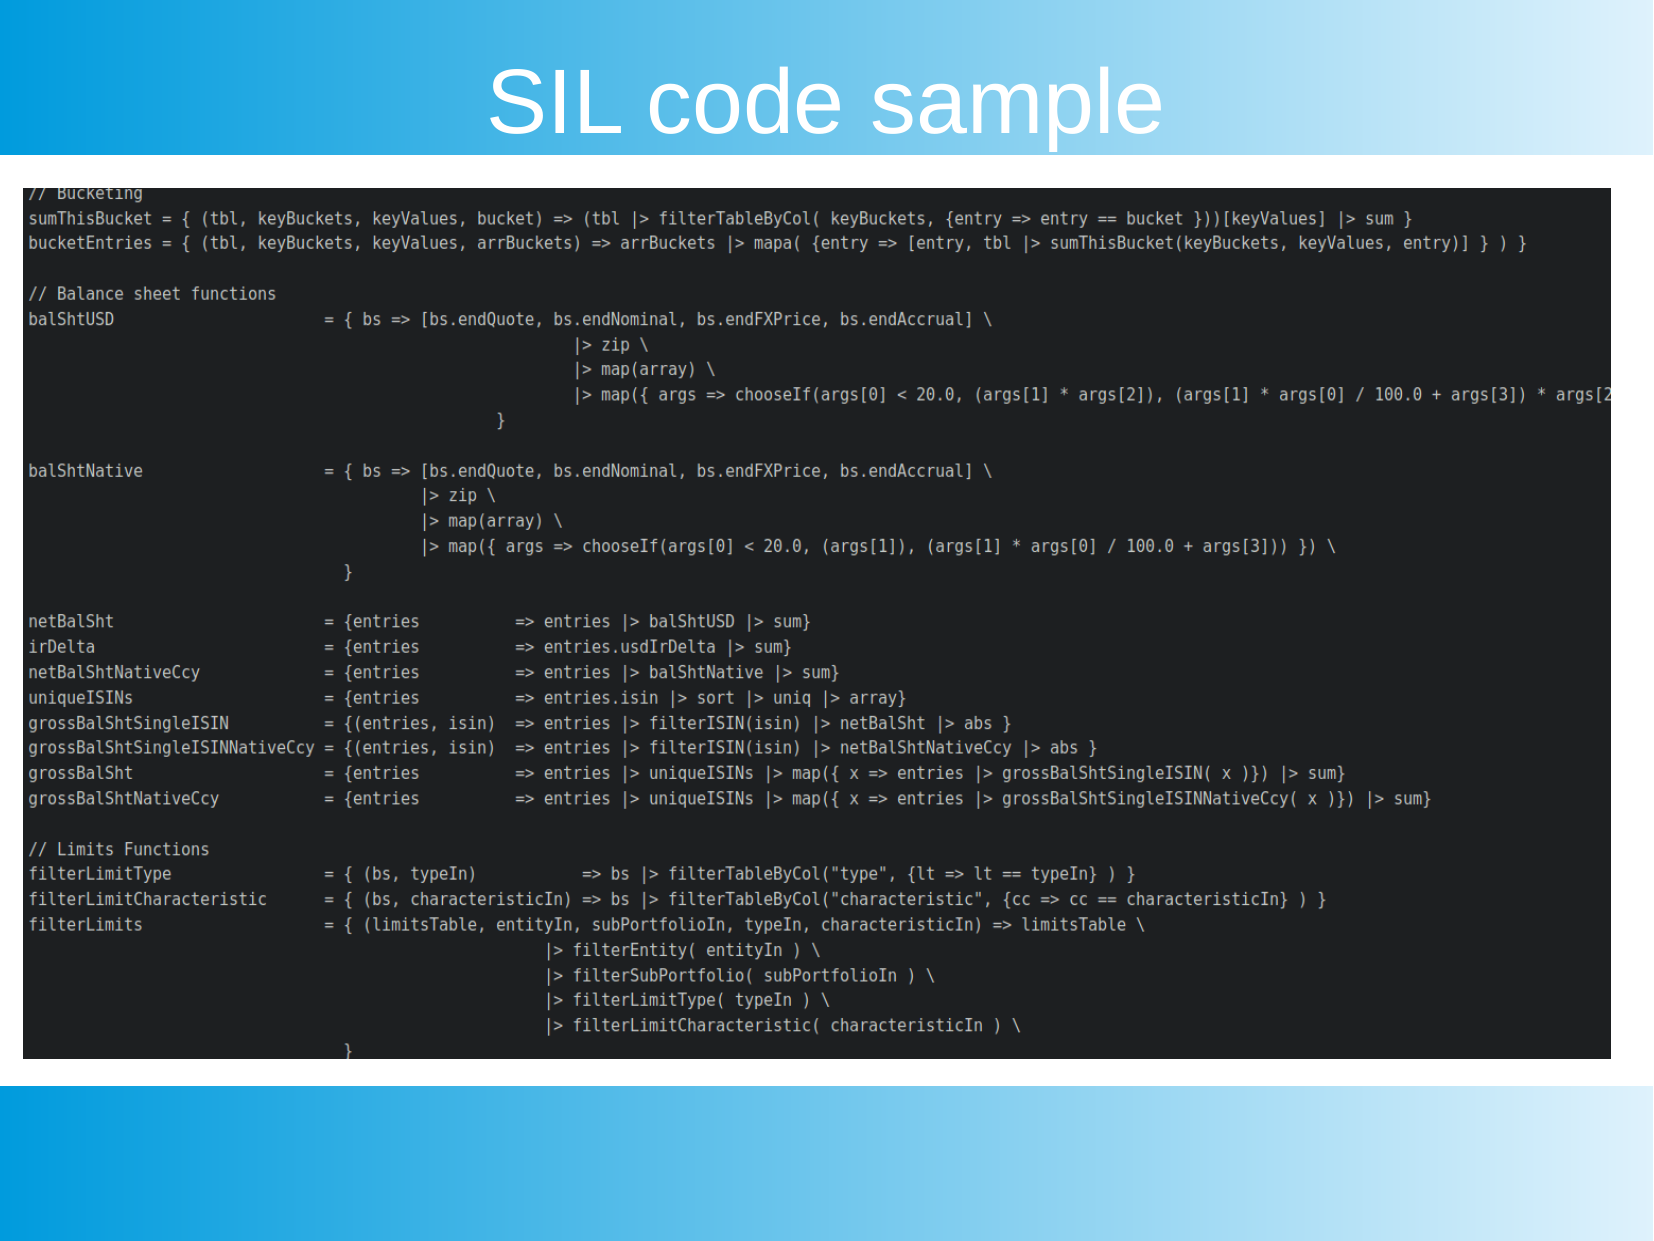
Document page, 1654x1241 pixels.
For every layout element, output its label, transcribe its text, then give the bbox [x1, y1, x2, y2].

picture [23, 188, 1611, 1059]
title SIL code sample [82, 49, 1571, 155]
